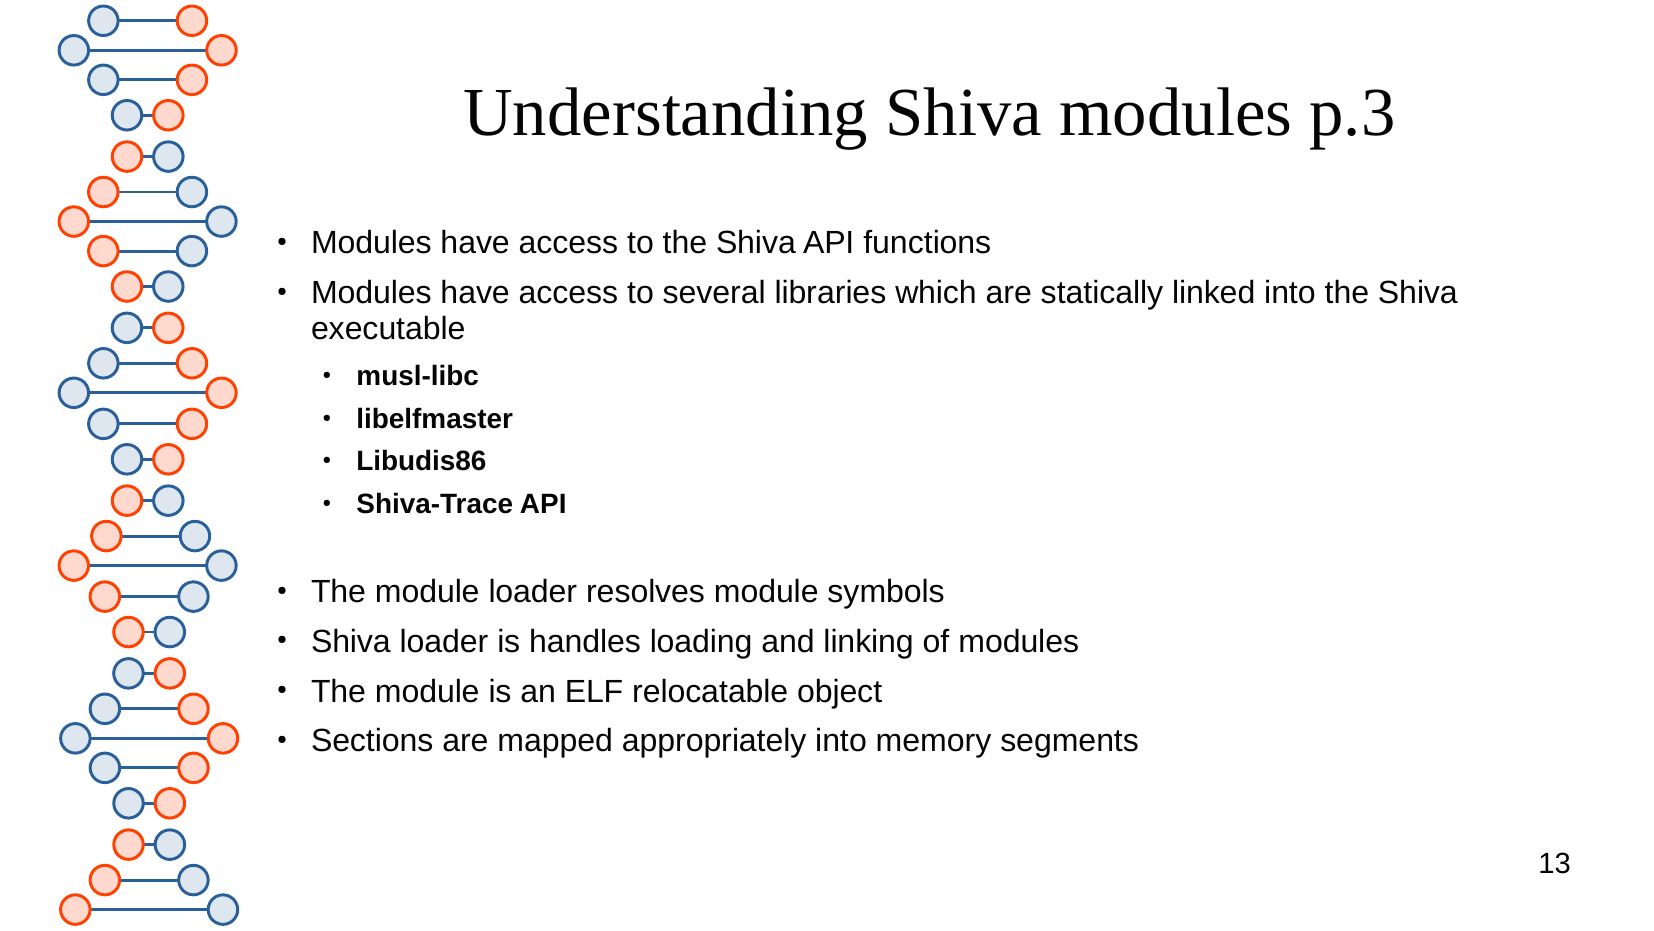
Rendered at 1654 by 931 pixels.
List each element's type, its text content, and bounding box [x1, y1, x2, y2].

title Understanding Shiva modules p.3 [265, 35, 1595, 189]
list Modules have access to the Shiva API functions Modules have access to several libraries which are statically linked into the Shiva executable musl-libc libelfmaster Libudis86 Shiva-Trace API The module loader resolves module symbols Shiva loader is handles loading and linking of modules The module is an ELF relocatable object Sections are mapped appropriately into memory segments [265, 225, 1595, 765]
